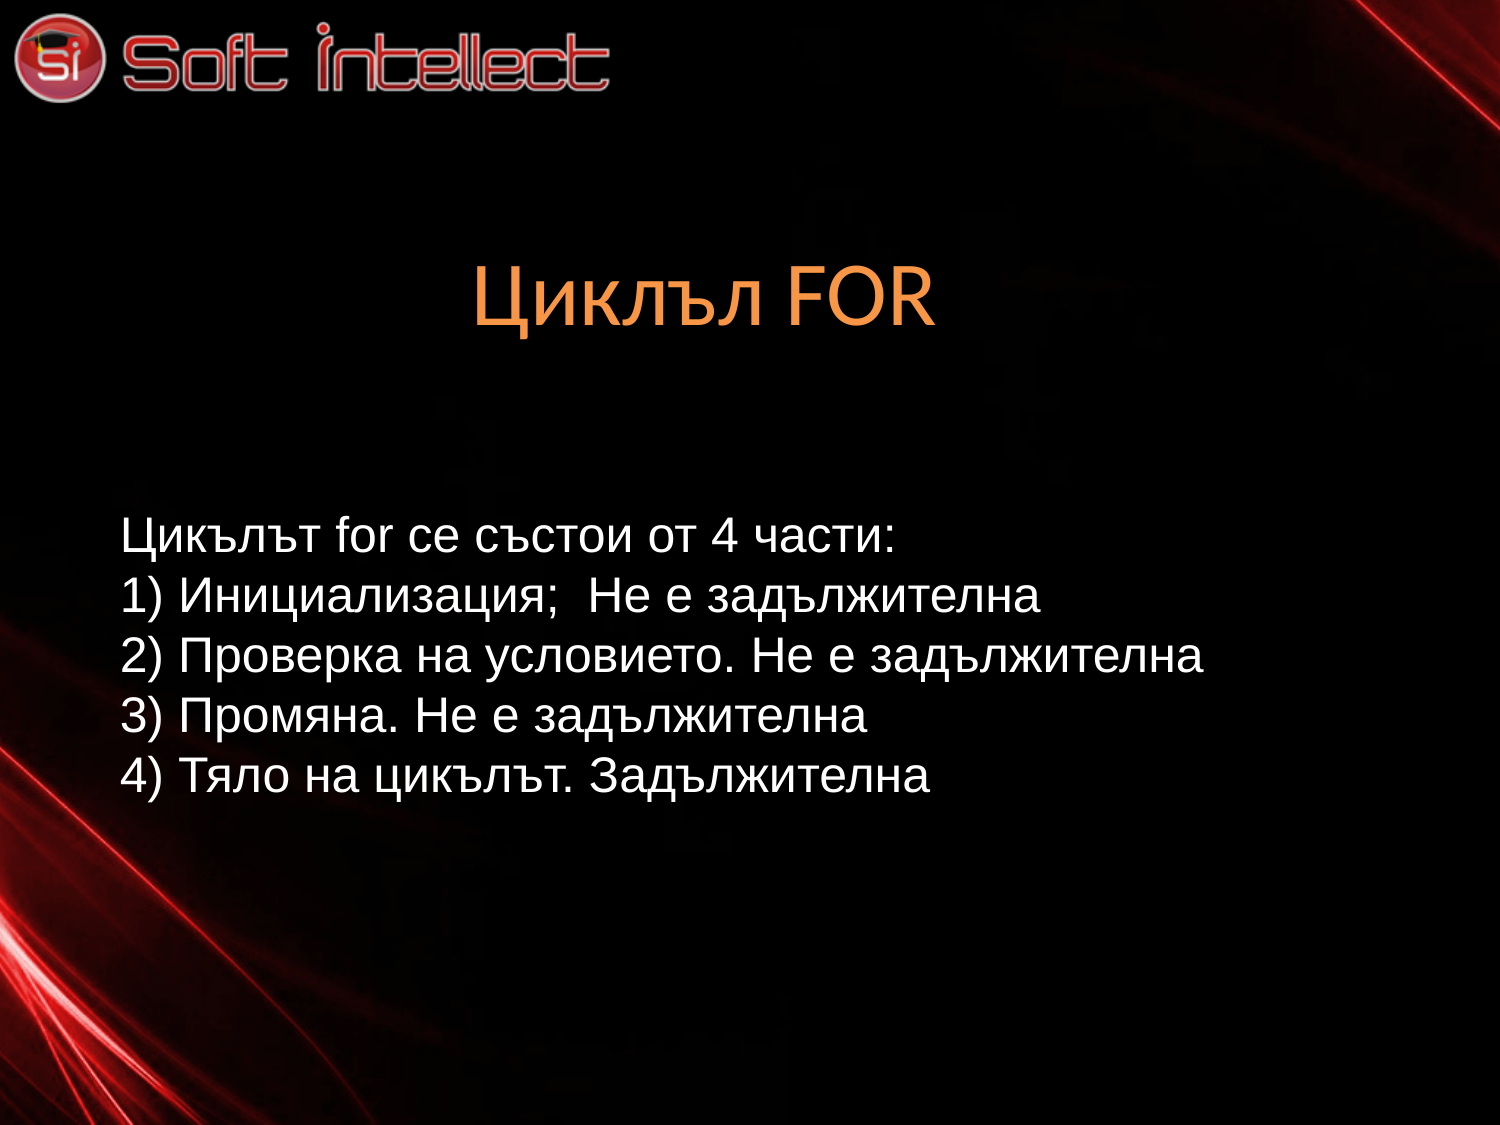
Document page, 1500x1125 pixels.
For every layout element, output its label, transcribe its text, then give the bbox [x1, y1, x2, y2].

picture [0, 0, 1500, 1125]
text_box Циклъл FOR [30, 194, 1380, 382]
text_box Цикълът for се състои от 4 части: 1) Инициализация; Не е задължителна 2) Проверка на условието. Не е задължителна 3) Промяна. Не е задължителна 4) Тяло на цикълът. Задължителна [105, 494, 1471, 825]
